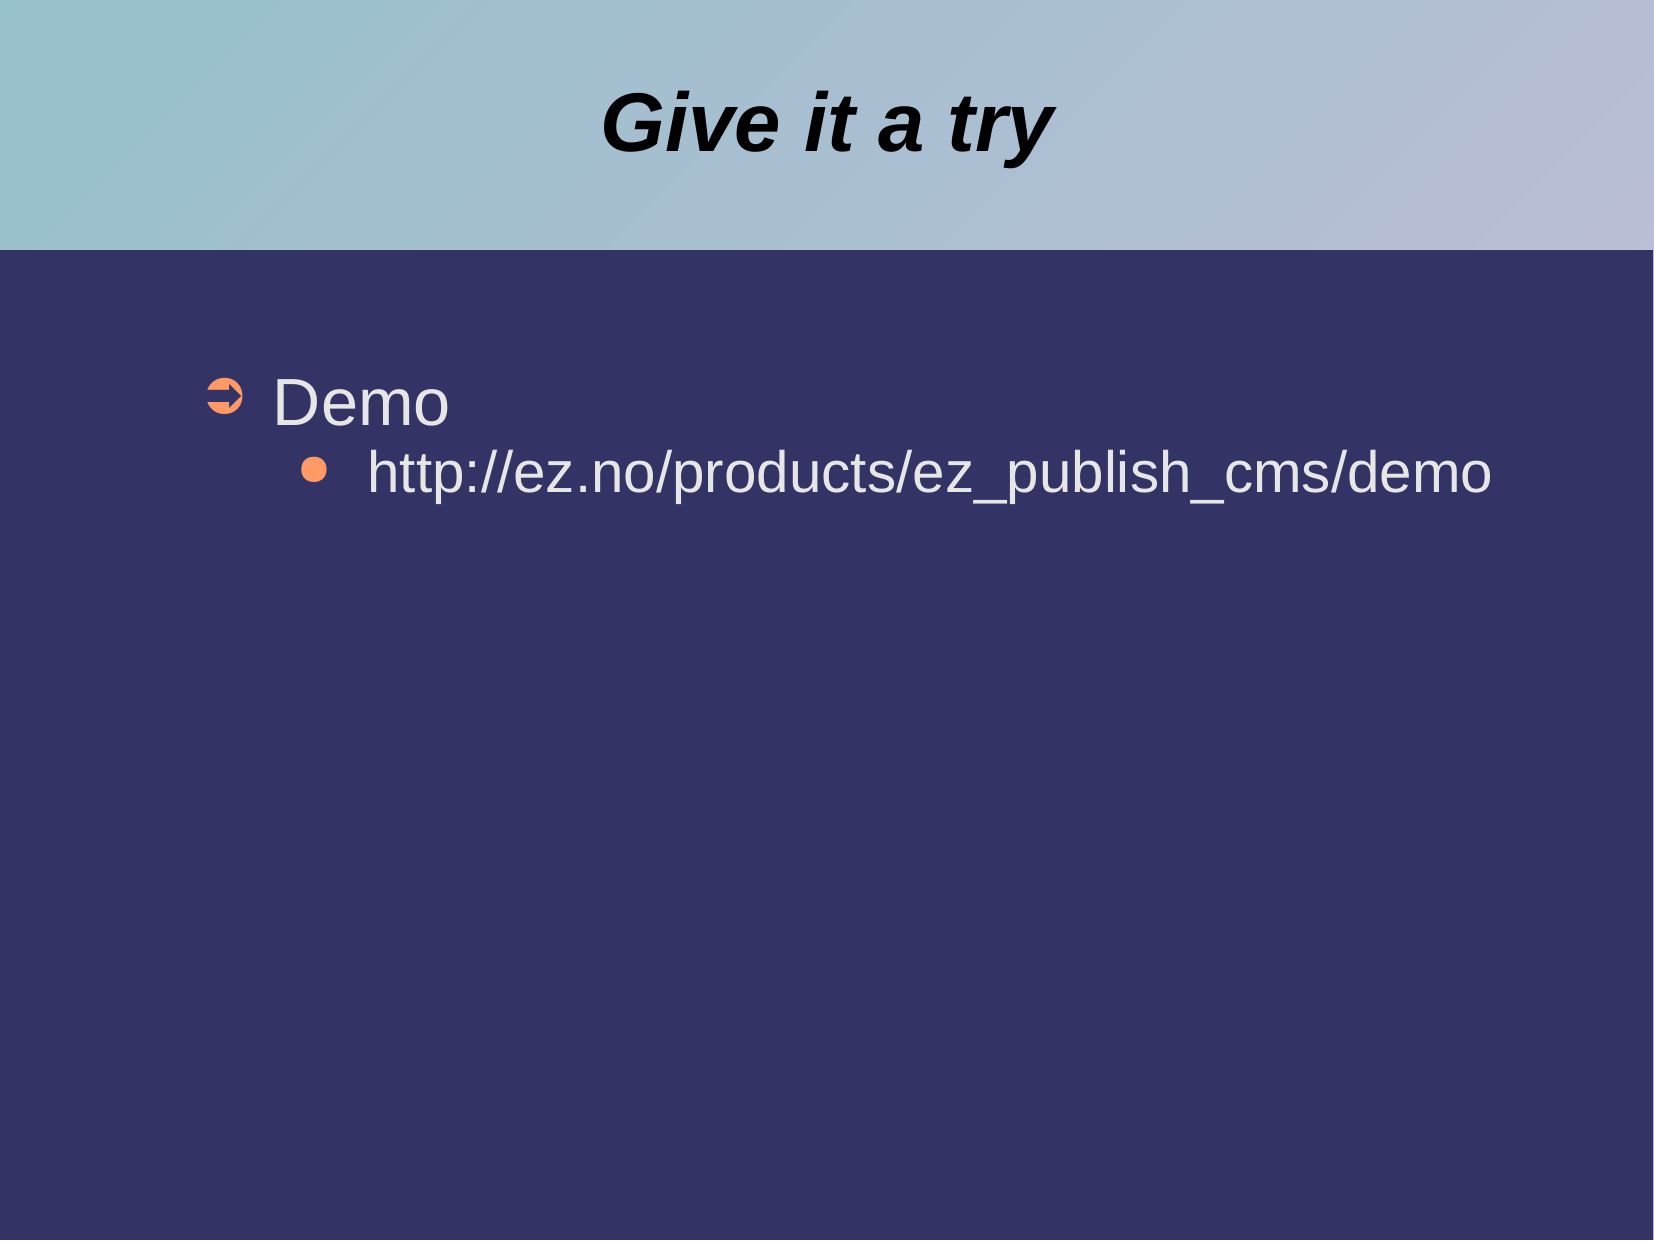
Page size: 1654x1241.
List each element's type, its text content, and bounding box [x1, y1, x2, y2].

list Demo http://ez.no/products/ez_publish_cms/demo [178, 364, 1570, 1147]
title Give it a try [121, 19, 1534, 227]
